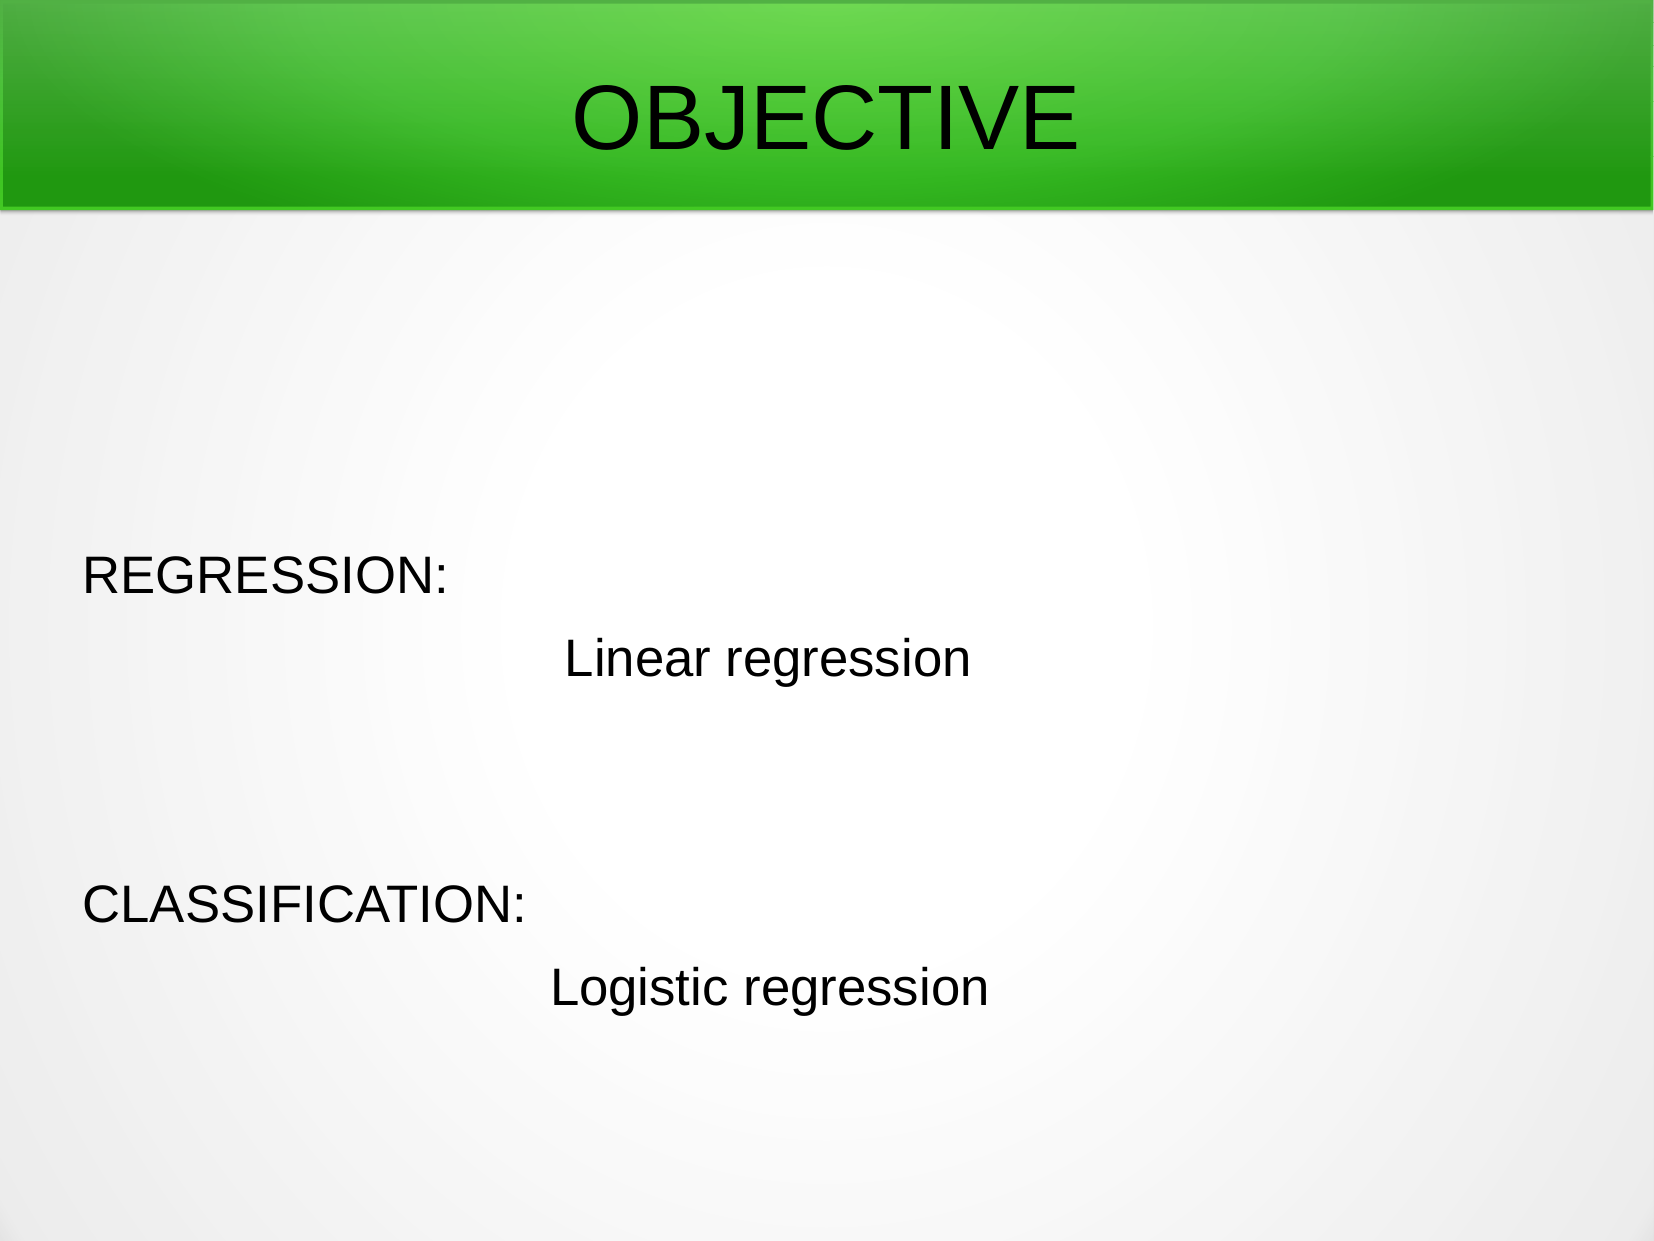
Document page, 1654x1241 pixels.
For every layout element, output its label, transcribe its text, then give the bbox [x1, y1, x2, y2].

title OBJECTIVE [82, 47, 1571, 189]
list REGRESSION: Linear regression CLASSIFICATION: Logistic regression [82, 299, 1571, 1019]
